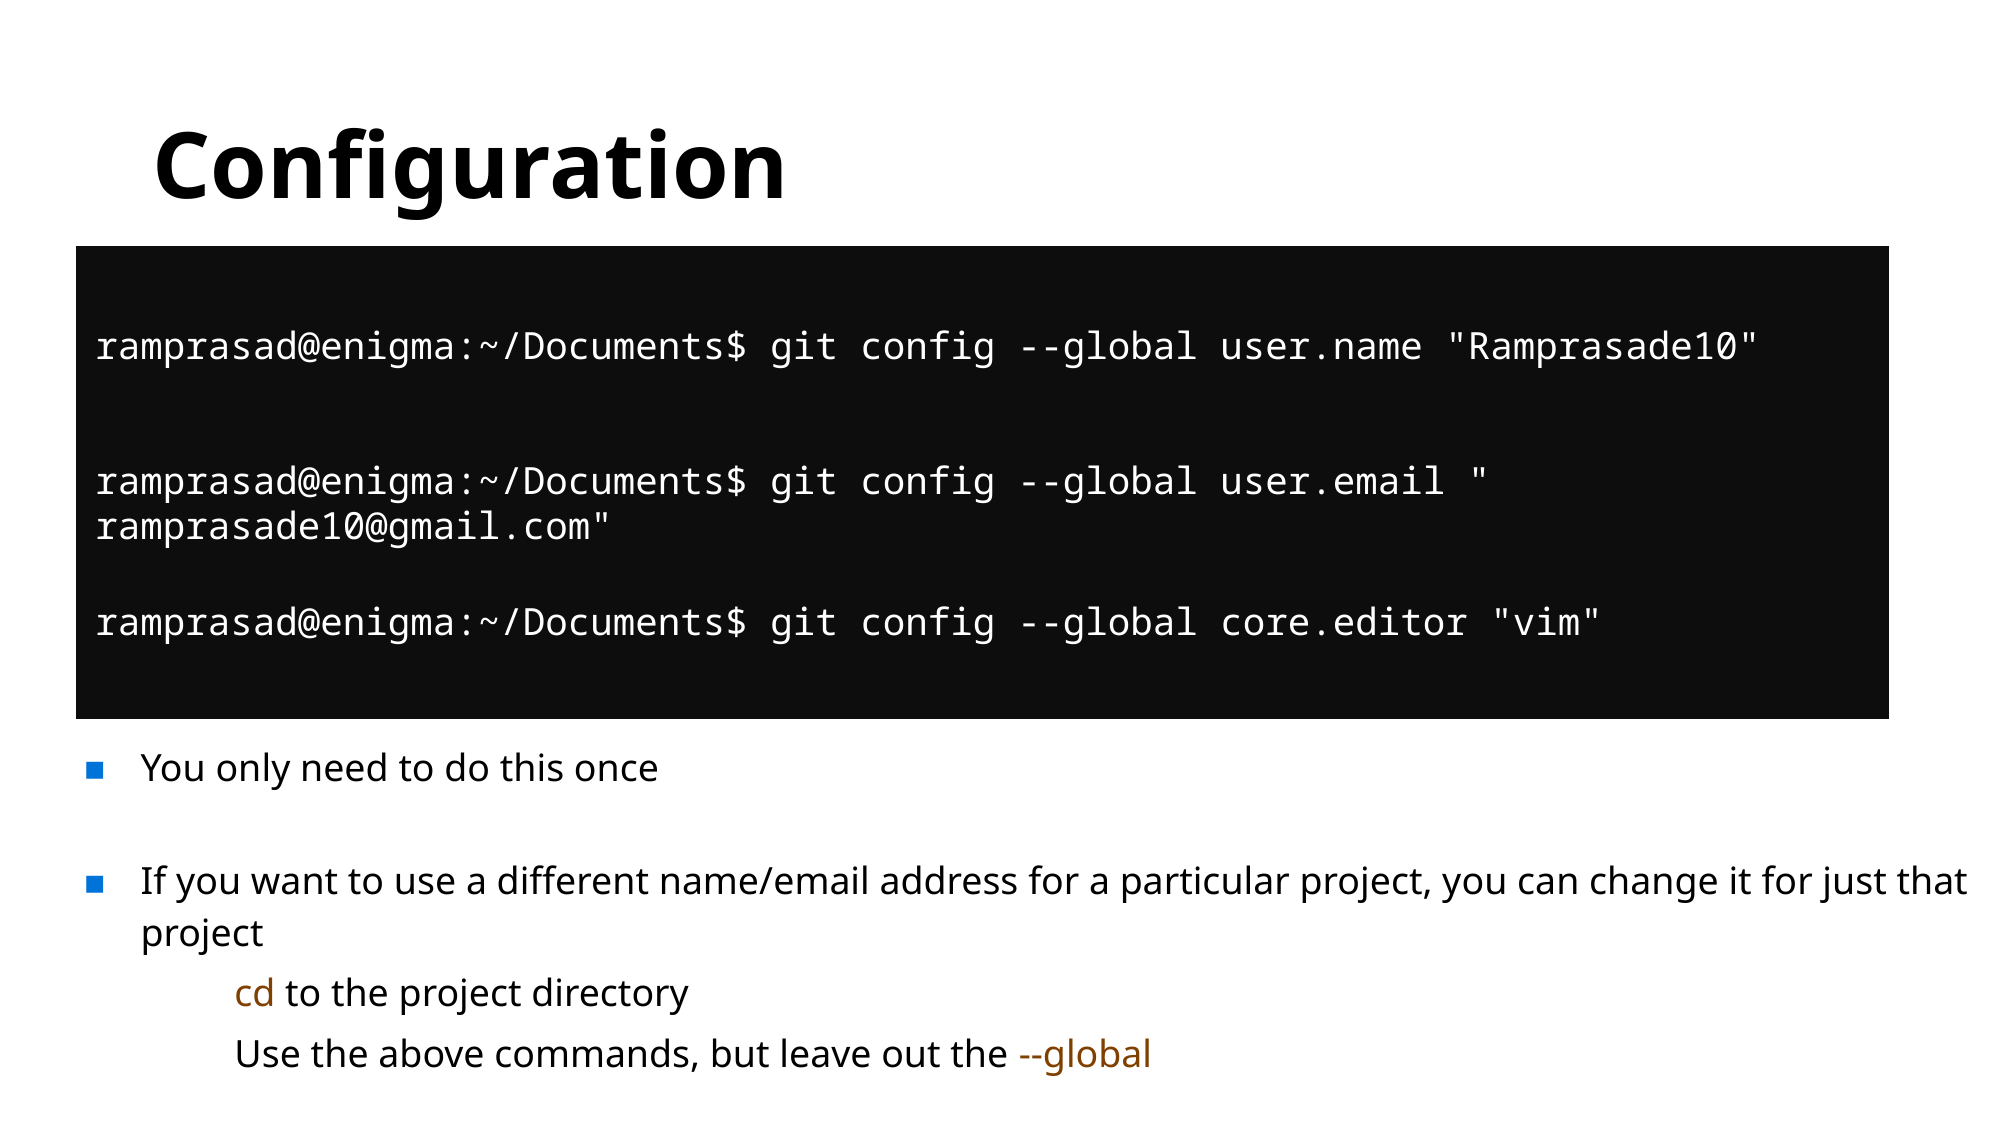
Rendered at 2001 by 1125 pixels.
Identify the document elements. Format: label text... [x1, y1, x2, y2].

title Configuration [137, 59, 1863, 245]
text_box ramprasad@enigma:~/Documents$ git config --global user.name "Ramprasade10" ramprasad@enigma:~/Documents$ git config --global user.email "ramprasade10@gmail.com" ramprasad@enigma:~/Documents$ git config --global core.editor "vim" [80, 314, 1816, 702]
text_box You only need to do this once If you want to use a different name/email address for a particular project, you can change it for just that project cd to the project directory Use the above commands, but leave out the --global [69, 733, 2000, 1125]
text_box [75, 245, 1891, 721]
